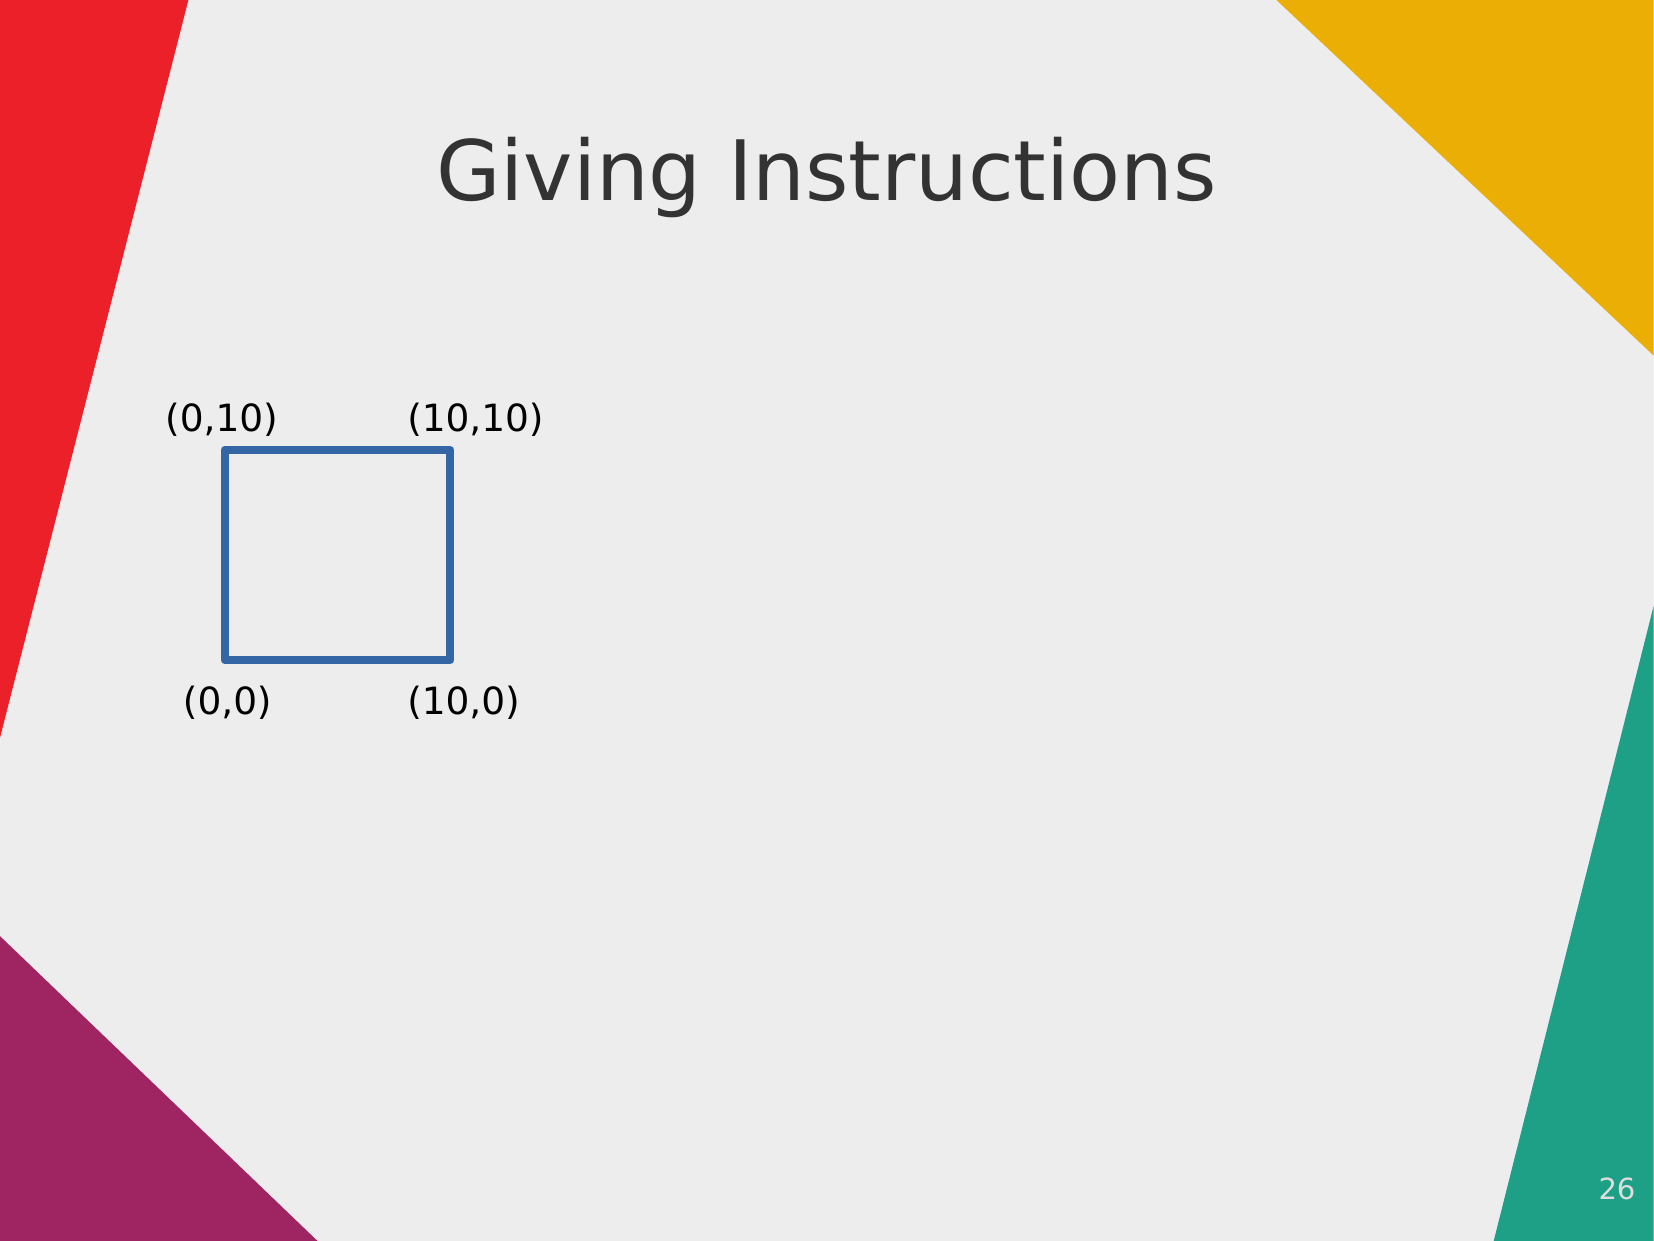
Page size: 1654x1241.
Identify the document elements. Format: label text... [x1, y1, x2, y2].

title Giving Instructions [114, 73, 1539, 271]
text_box (10,10) [392, 388, 586, 491]
text_box (10,0) [392, 672, 541, 775]
text_box (0,10) [150, 388, 343, 491]
text_box (0,0) [168, 672, 289, 775]
